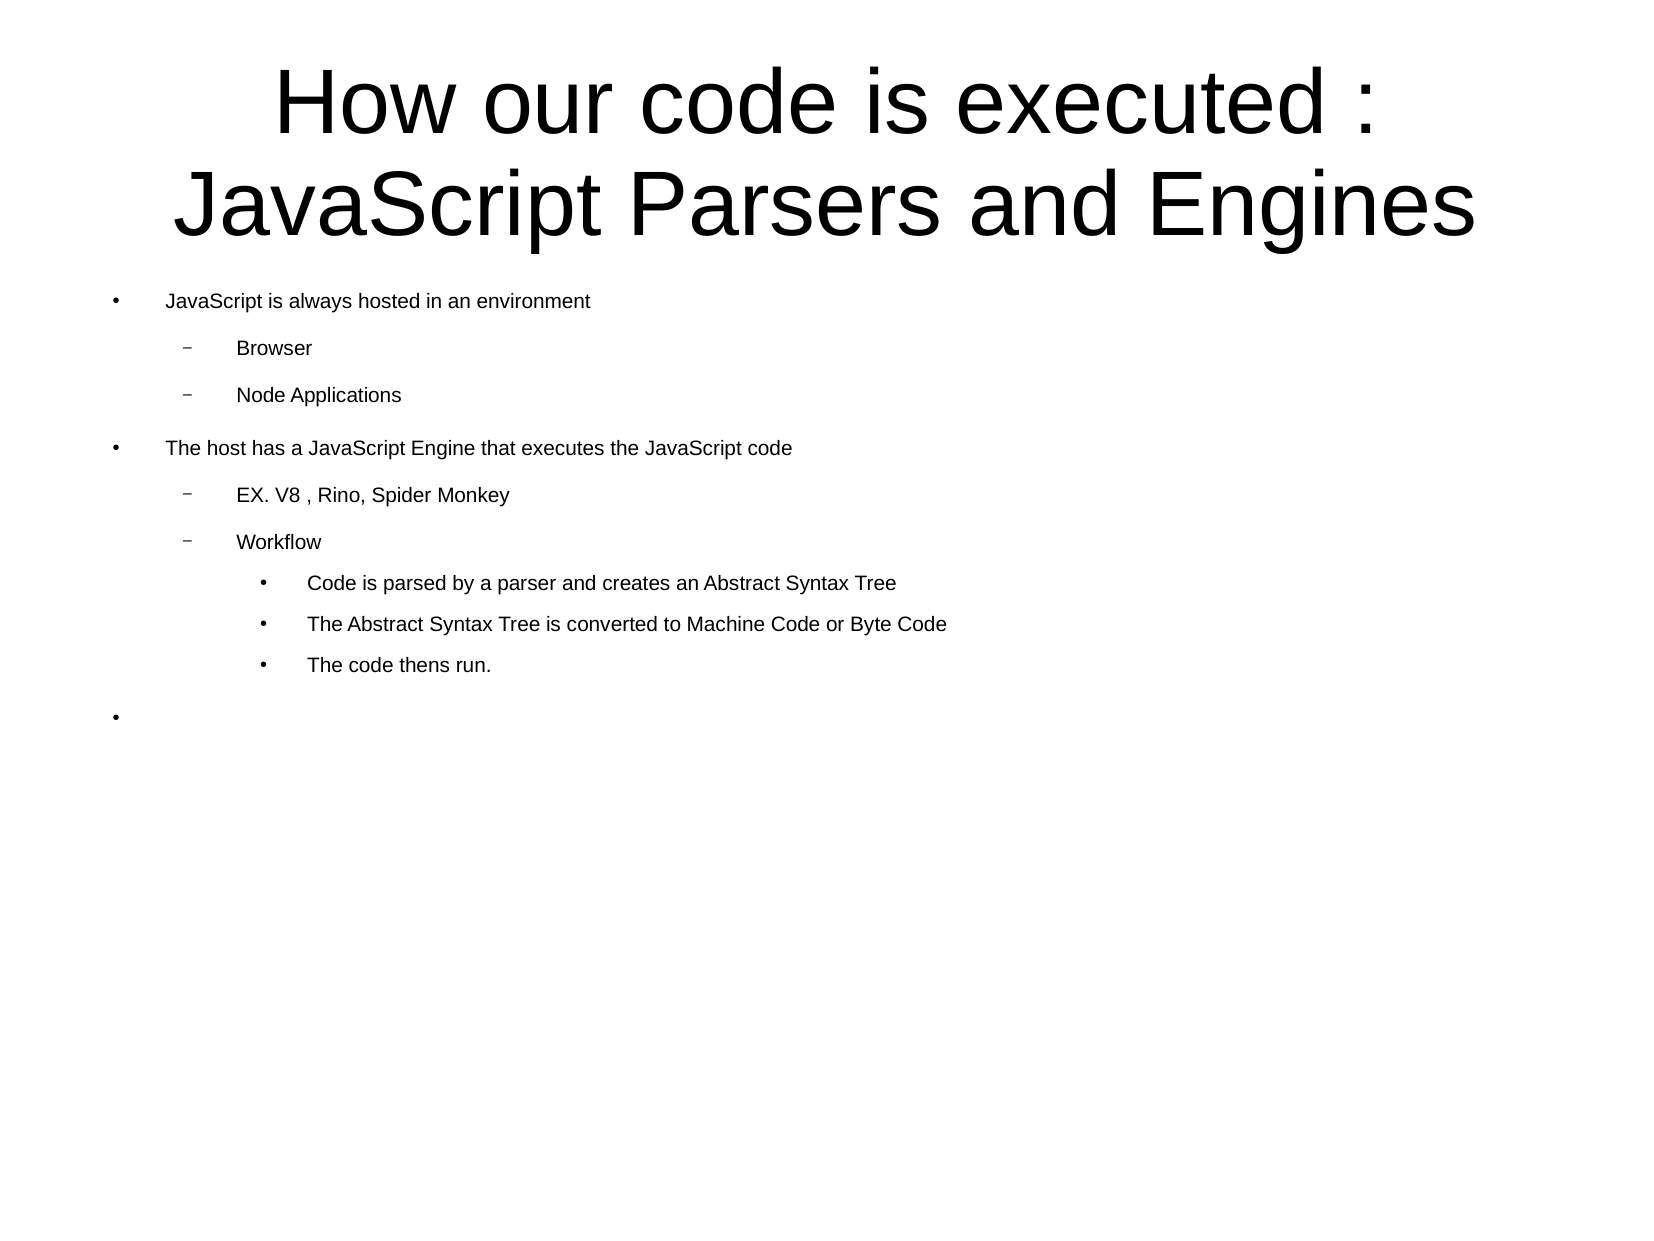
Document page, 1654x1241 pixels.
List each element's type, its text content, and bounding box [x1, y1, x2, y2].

list JavaScript is always hosted in an environment Browser Node Applications The host has a JavaScript Engine that executes the JavaScript code EX. V8 , Rino, Spider Monkey Workflow Code is parsed by a parser and creates an Abstract Syntax Tree The Abstract Syntax Tree is converted to Machine Code or Byte Code The code thens run. [94, 290, 1583, 1217]
title How our code is executed : JavaScript Parsers and Engines [82, 49, 1571, 257]
